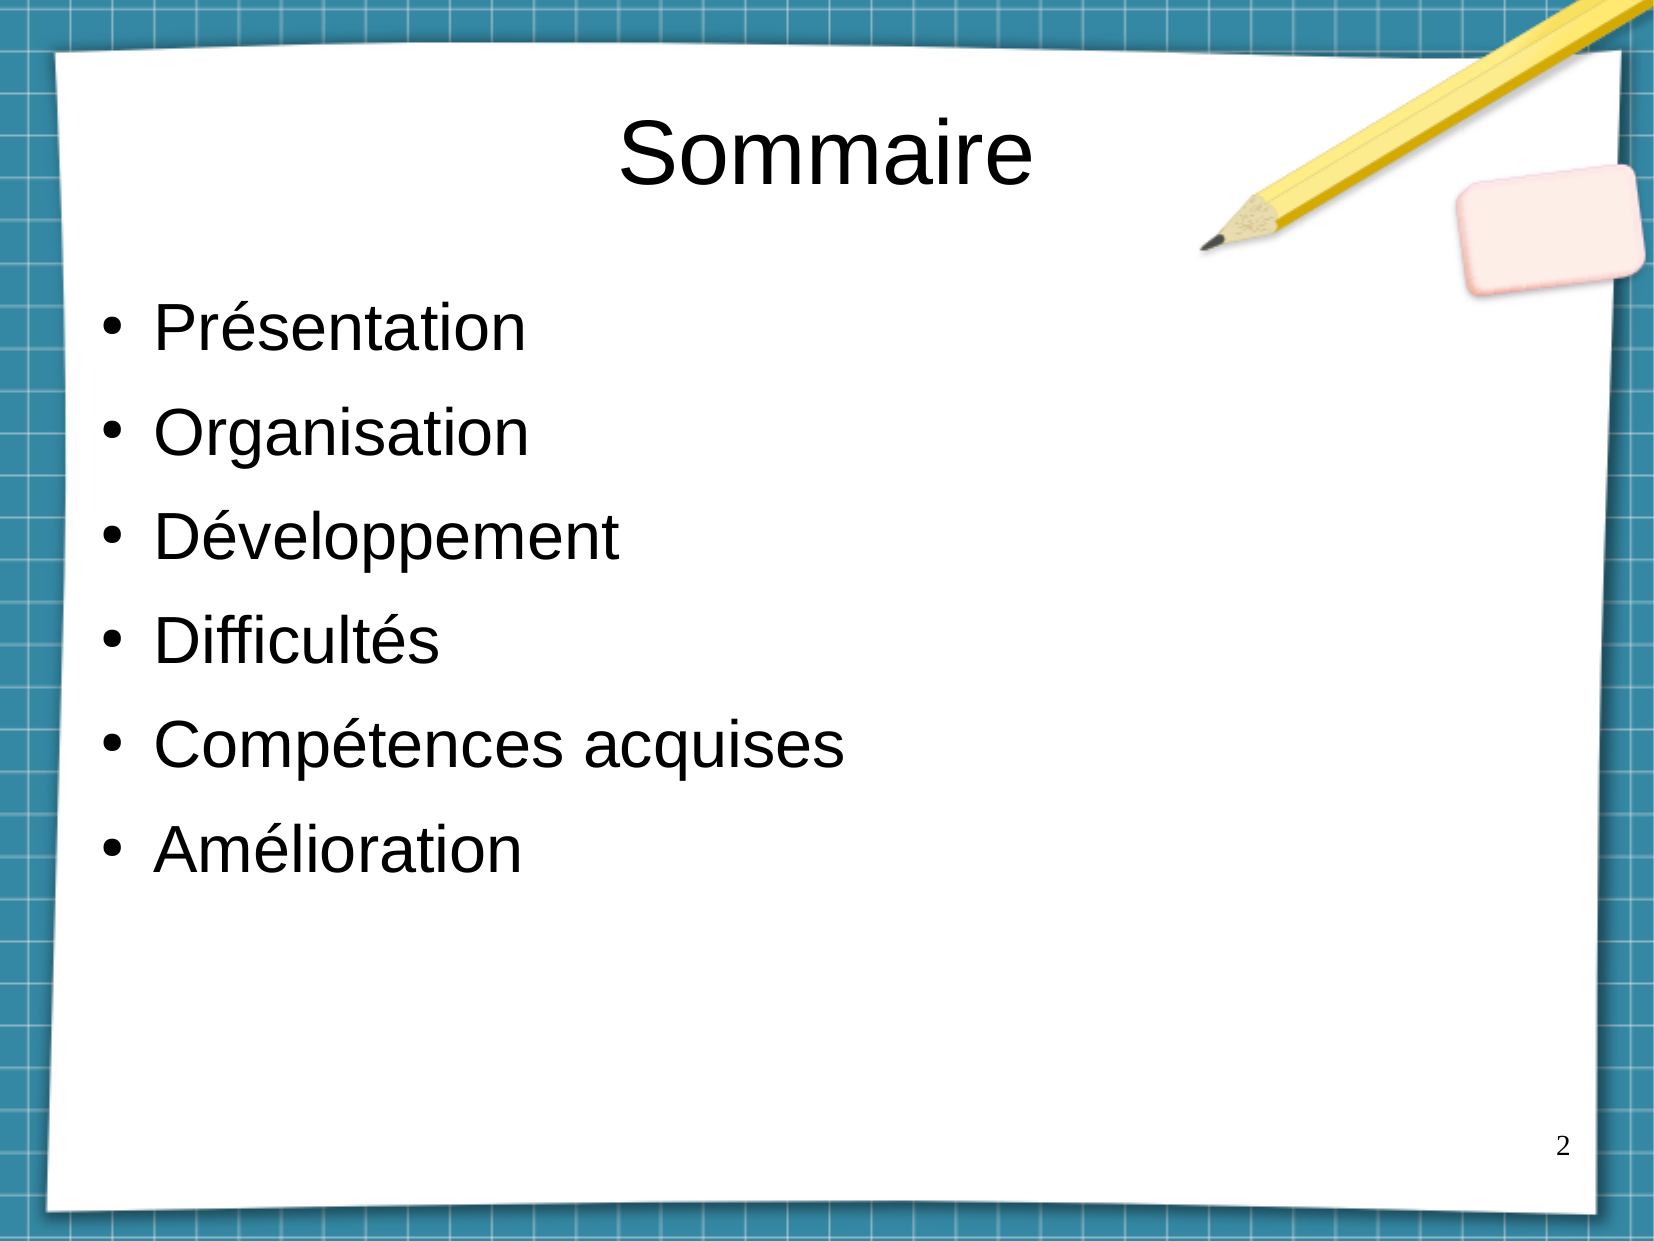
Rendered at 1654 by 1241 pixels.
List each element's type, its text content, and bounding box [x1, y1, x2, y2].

list Présentation Organisation Développement Difficultés Compétences acquises Amélioration [82, 290, 1571, 1010]
title Sommaire [82, 49, 1571, 257]
picture [0, 0, 1654, 1241]
